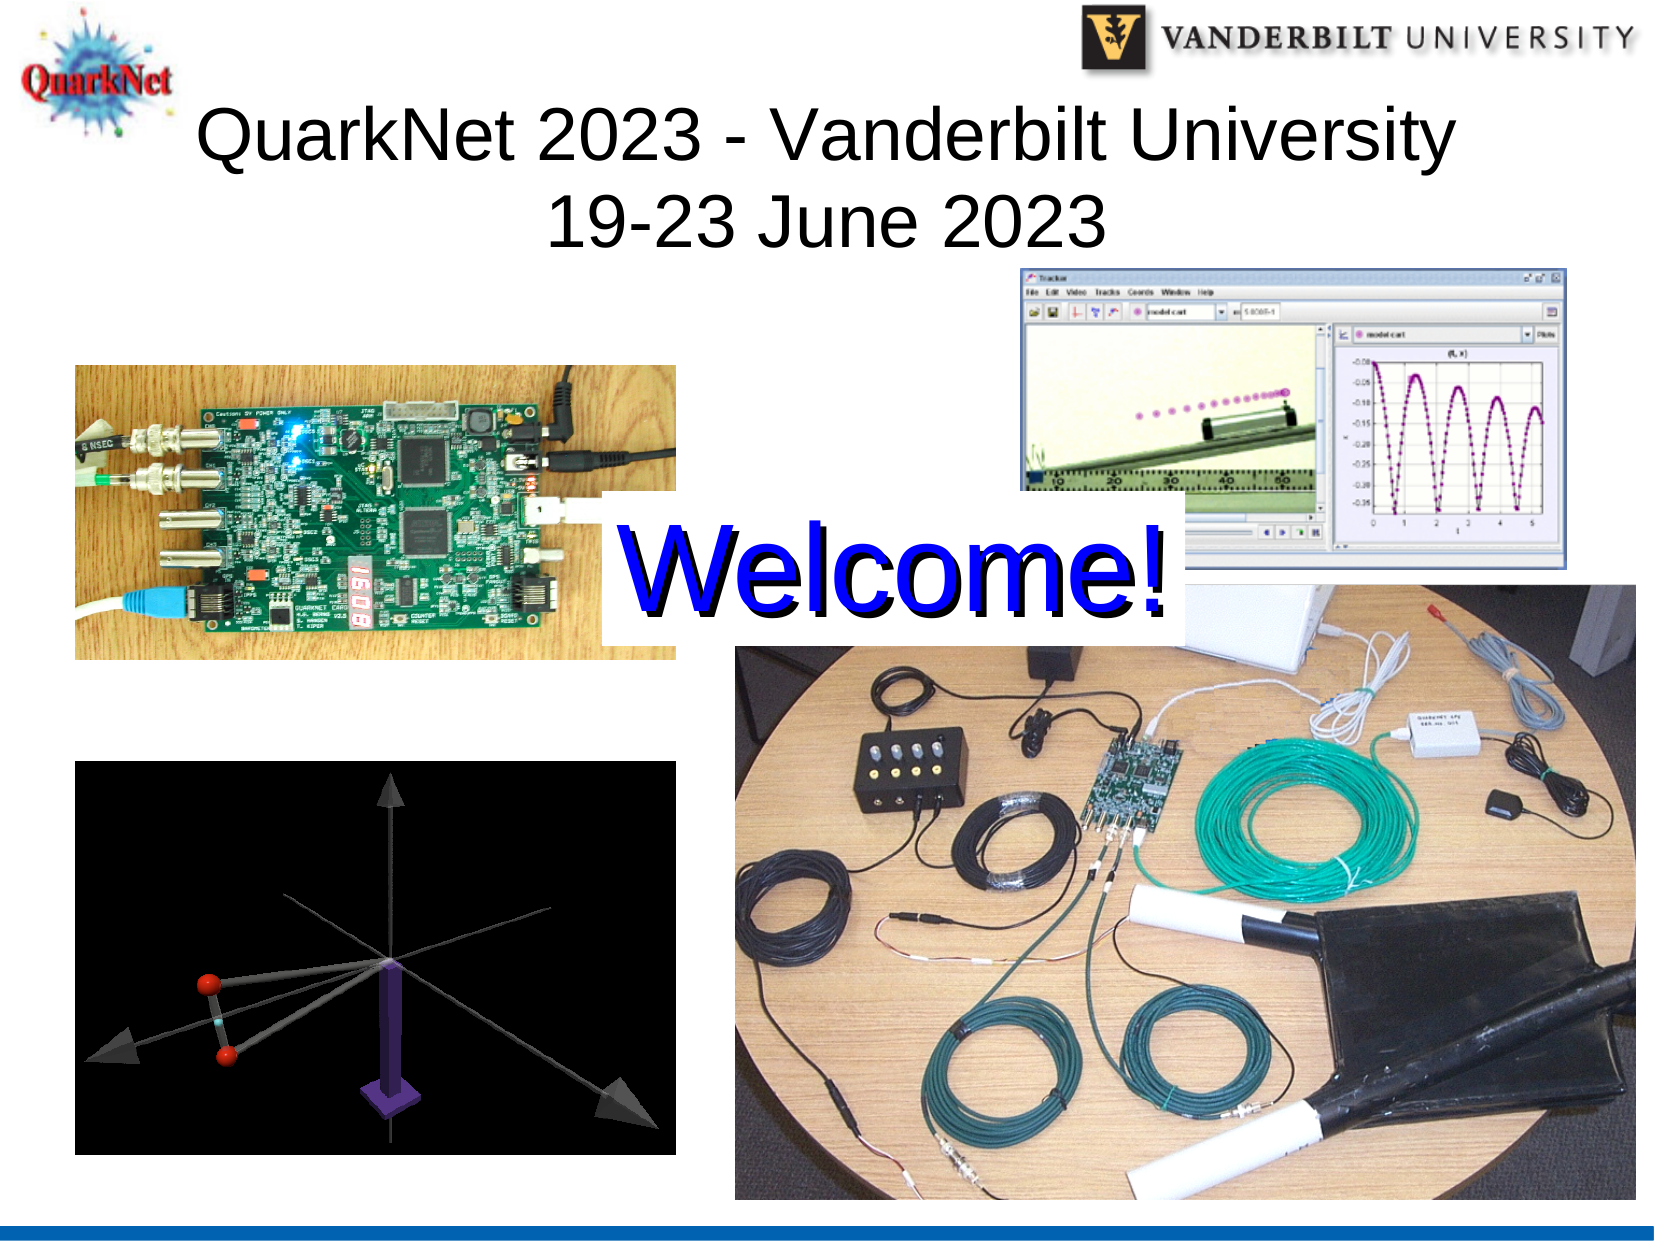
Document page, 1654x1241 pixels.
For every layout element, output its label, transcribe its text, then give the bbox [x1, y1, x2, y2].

picture [4, 1, 188, 152]
title QuarkNet 2023 - Vanderbilt University 19-23 June 2023 [82, 72, 1571, 281]
text_box Welcome! [601, 491, 1186, 646]
picture [1078, 1, 1649, 85]
picture [75, 761, 676, 1156]
picture [75, 365, 676, 661]
picture [735, 584, 1636, 1201]
picture [1020, 281, 1567, 571]
